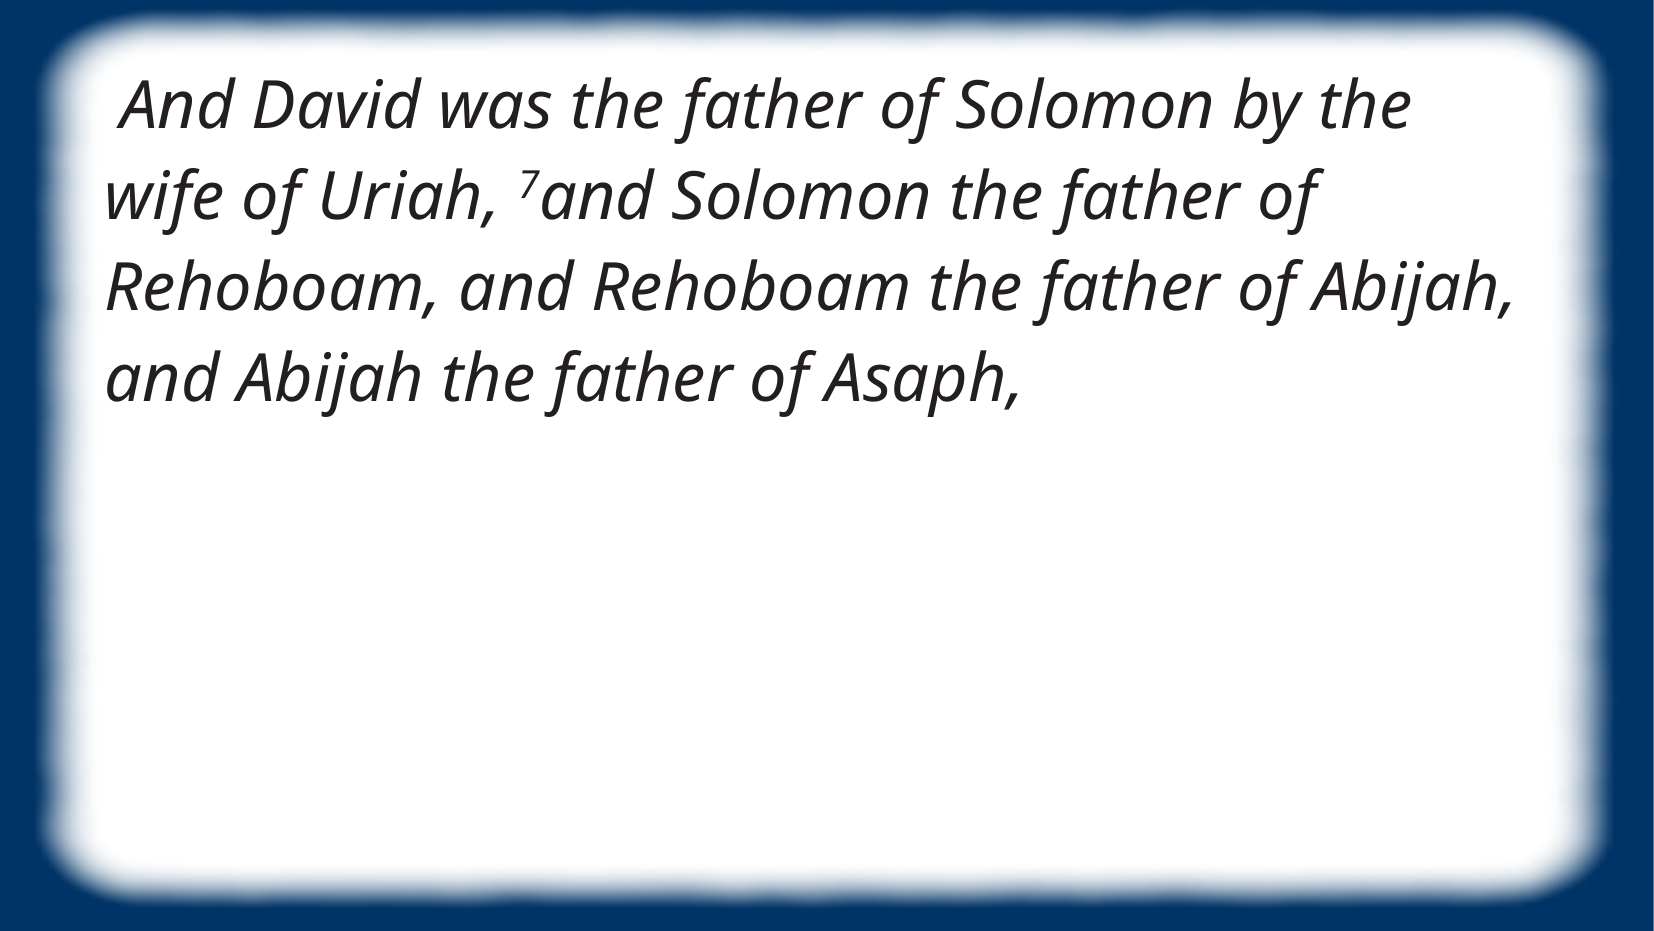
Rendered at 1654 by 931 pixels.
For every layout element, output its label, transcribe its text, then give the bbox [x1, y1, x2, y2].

picture [0, 0, 1654, 931]
text_box And David was the father of Solomon by the wife of Uriah, 7and Solomon the father of Rehoboam, and Rehoboam the father of Abijah, and Abijah the father of Asaph, [90, 50, 1561, 421]
